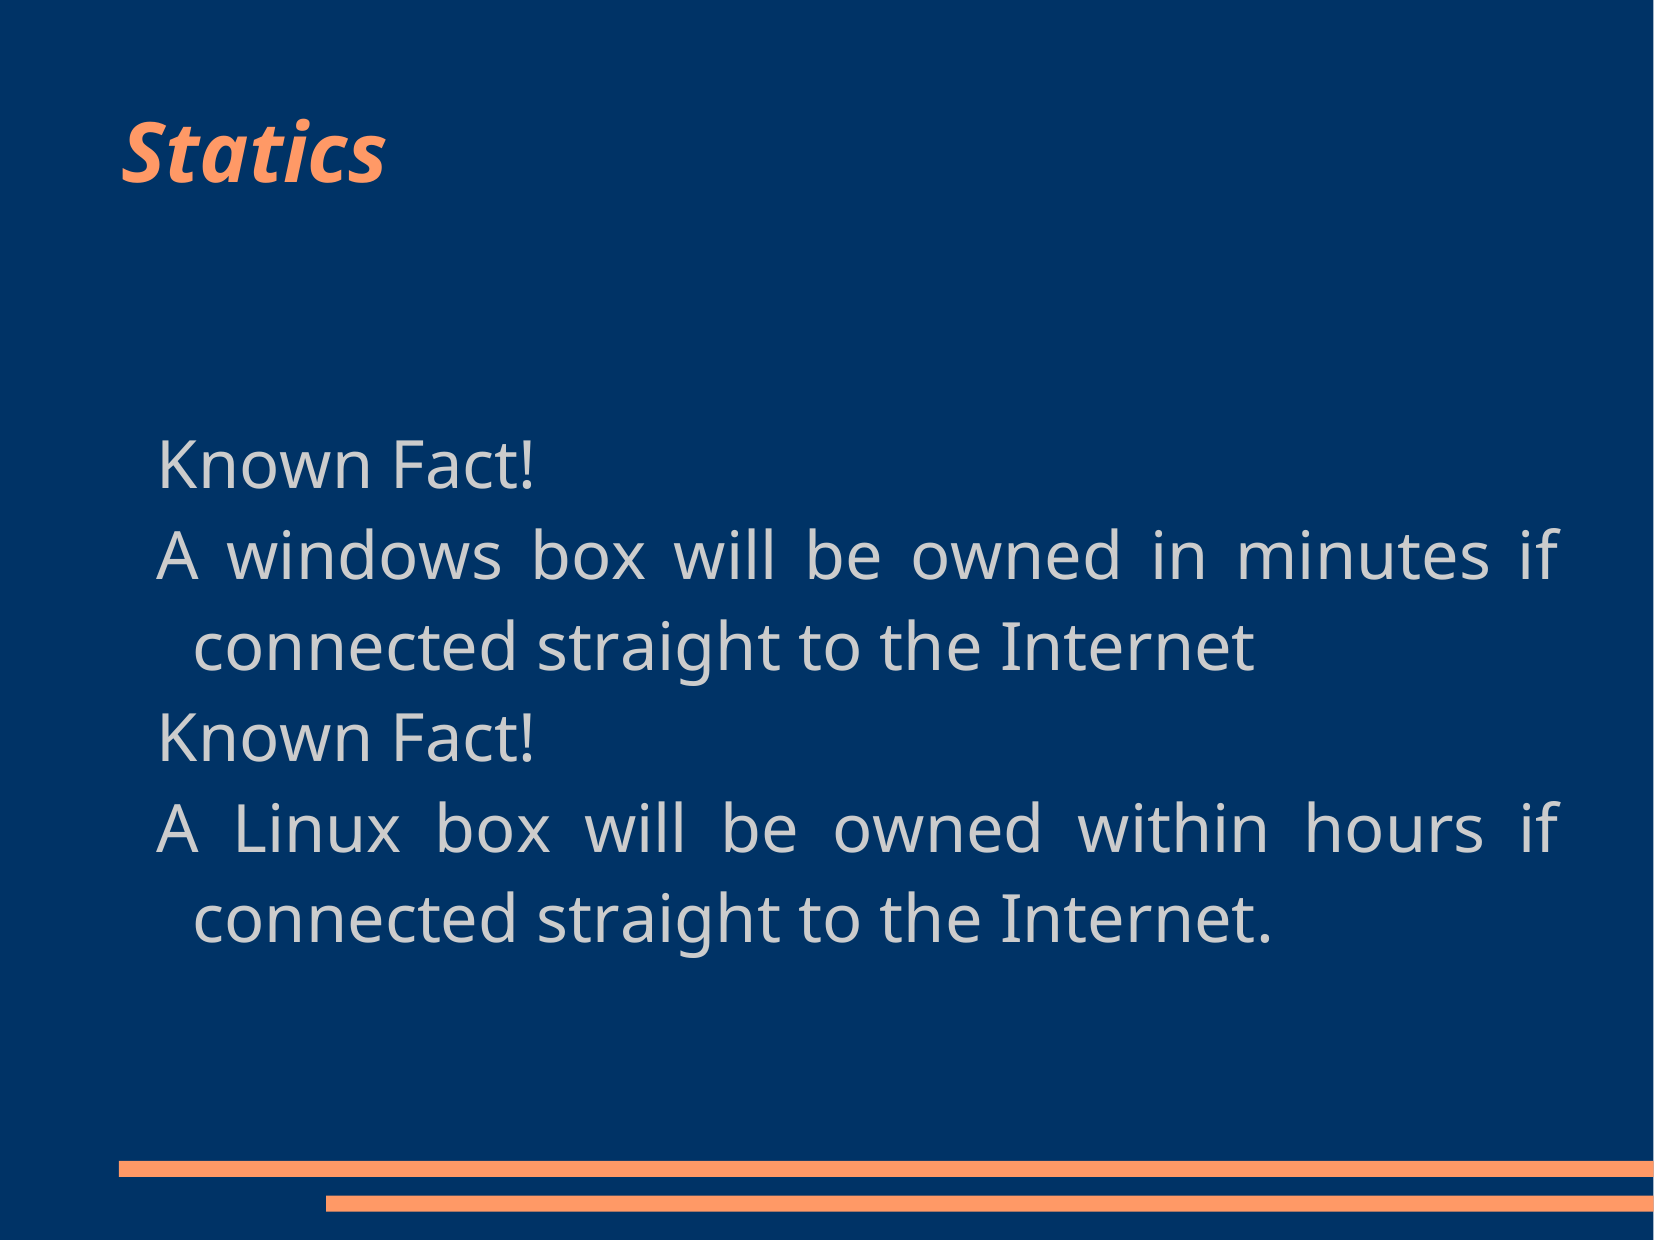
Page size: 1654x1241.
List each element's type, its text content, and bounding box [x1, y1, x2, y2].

title Statics [121, 46, 1534, 254]
subtitle Known Fact! A windows box will be owned in minutes if connected straight to the Internet Known Fact! A Linux box will be owned within hours if connected straight to the Internet. [121, 322, 1561, 1133]
